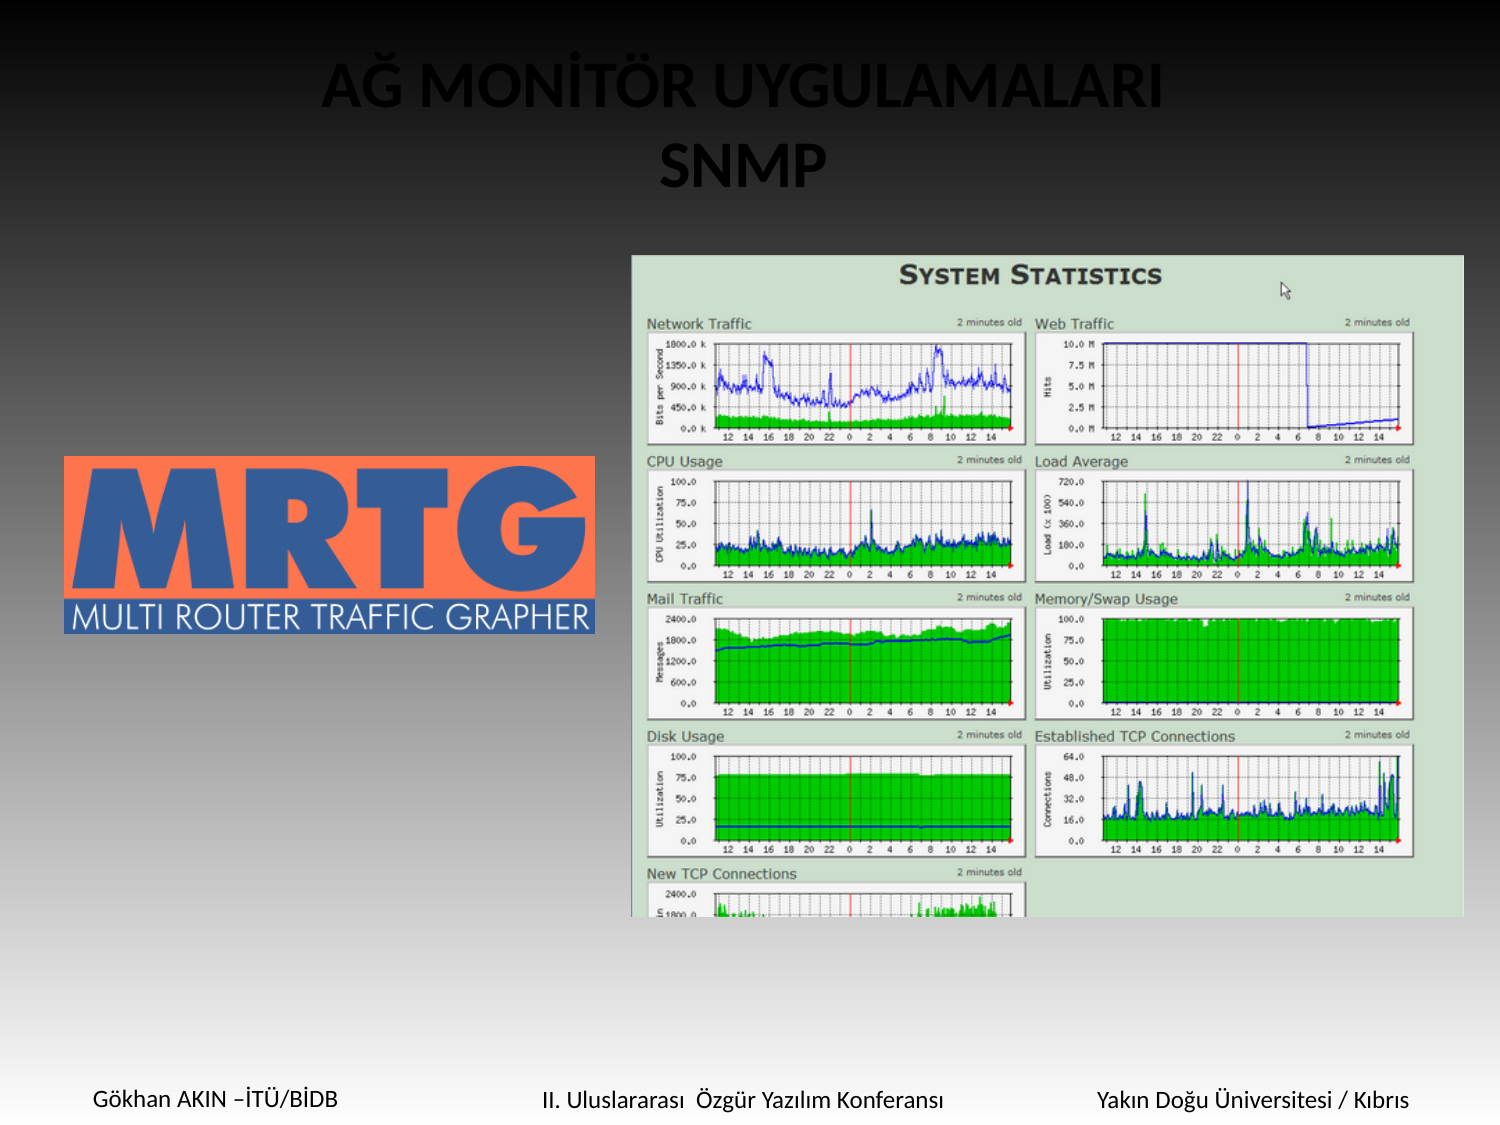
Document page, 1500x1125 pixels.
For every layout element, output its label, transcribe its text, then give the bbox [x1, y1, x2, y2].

text_box AĞ MONİTÖR UYGULAMALARI SNMP [76, 33, 1412, 209]
picture [64, 456, 595, 634]
picture [631, 255, 1464, 917]
